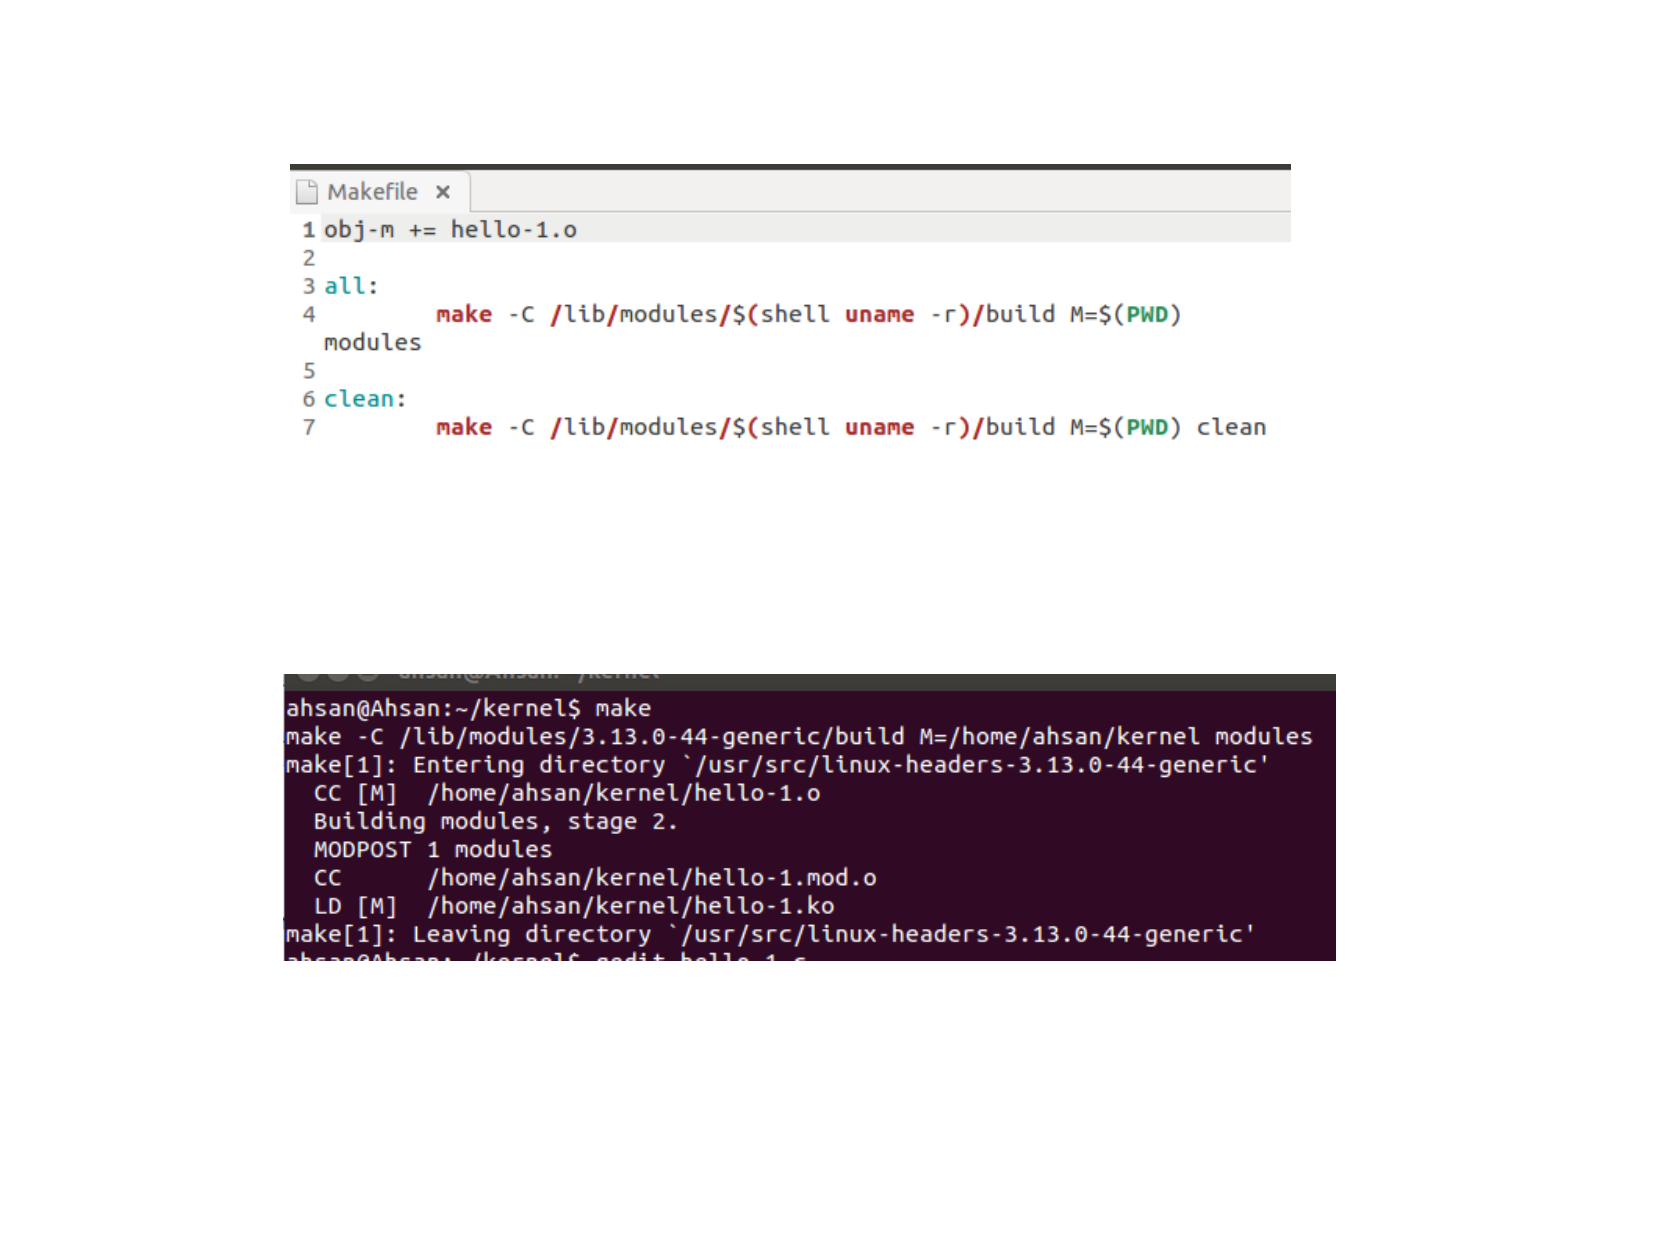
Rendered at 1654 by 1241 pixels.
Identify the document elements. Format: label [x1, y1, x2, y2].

picture [283, 674, 1336, 961]
picture [290, 164, 1291, 537]
